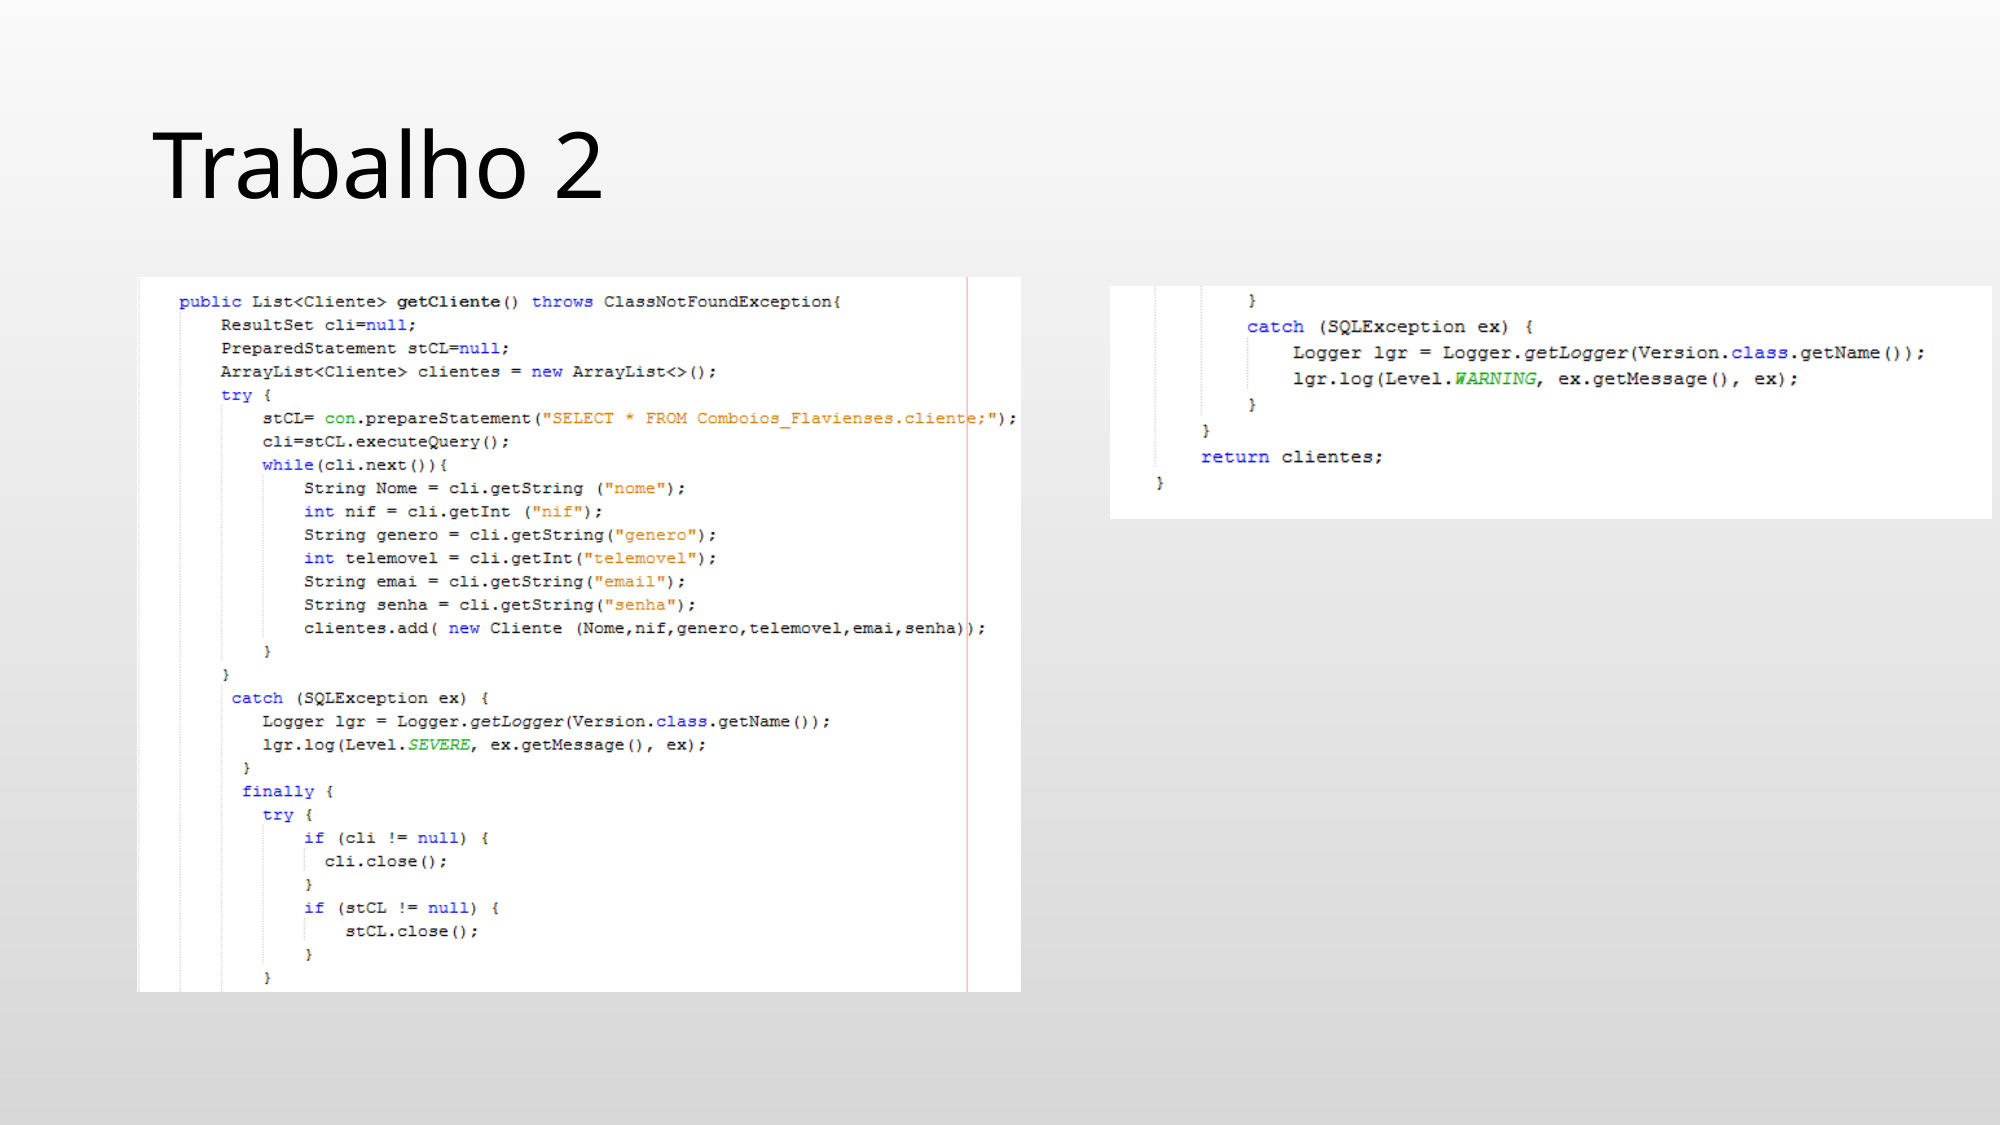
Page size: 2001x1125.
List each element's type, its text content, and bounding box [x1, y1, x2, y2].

title Trabalho 2 [137, 59, 1863, 278]
picture [137, 277, 1021, 992]
picture [1110, 286, 1992, 519]
